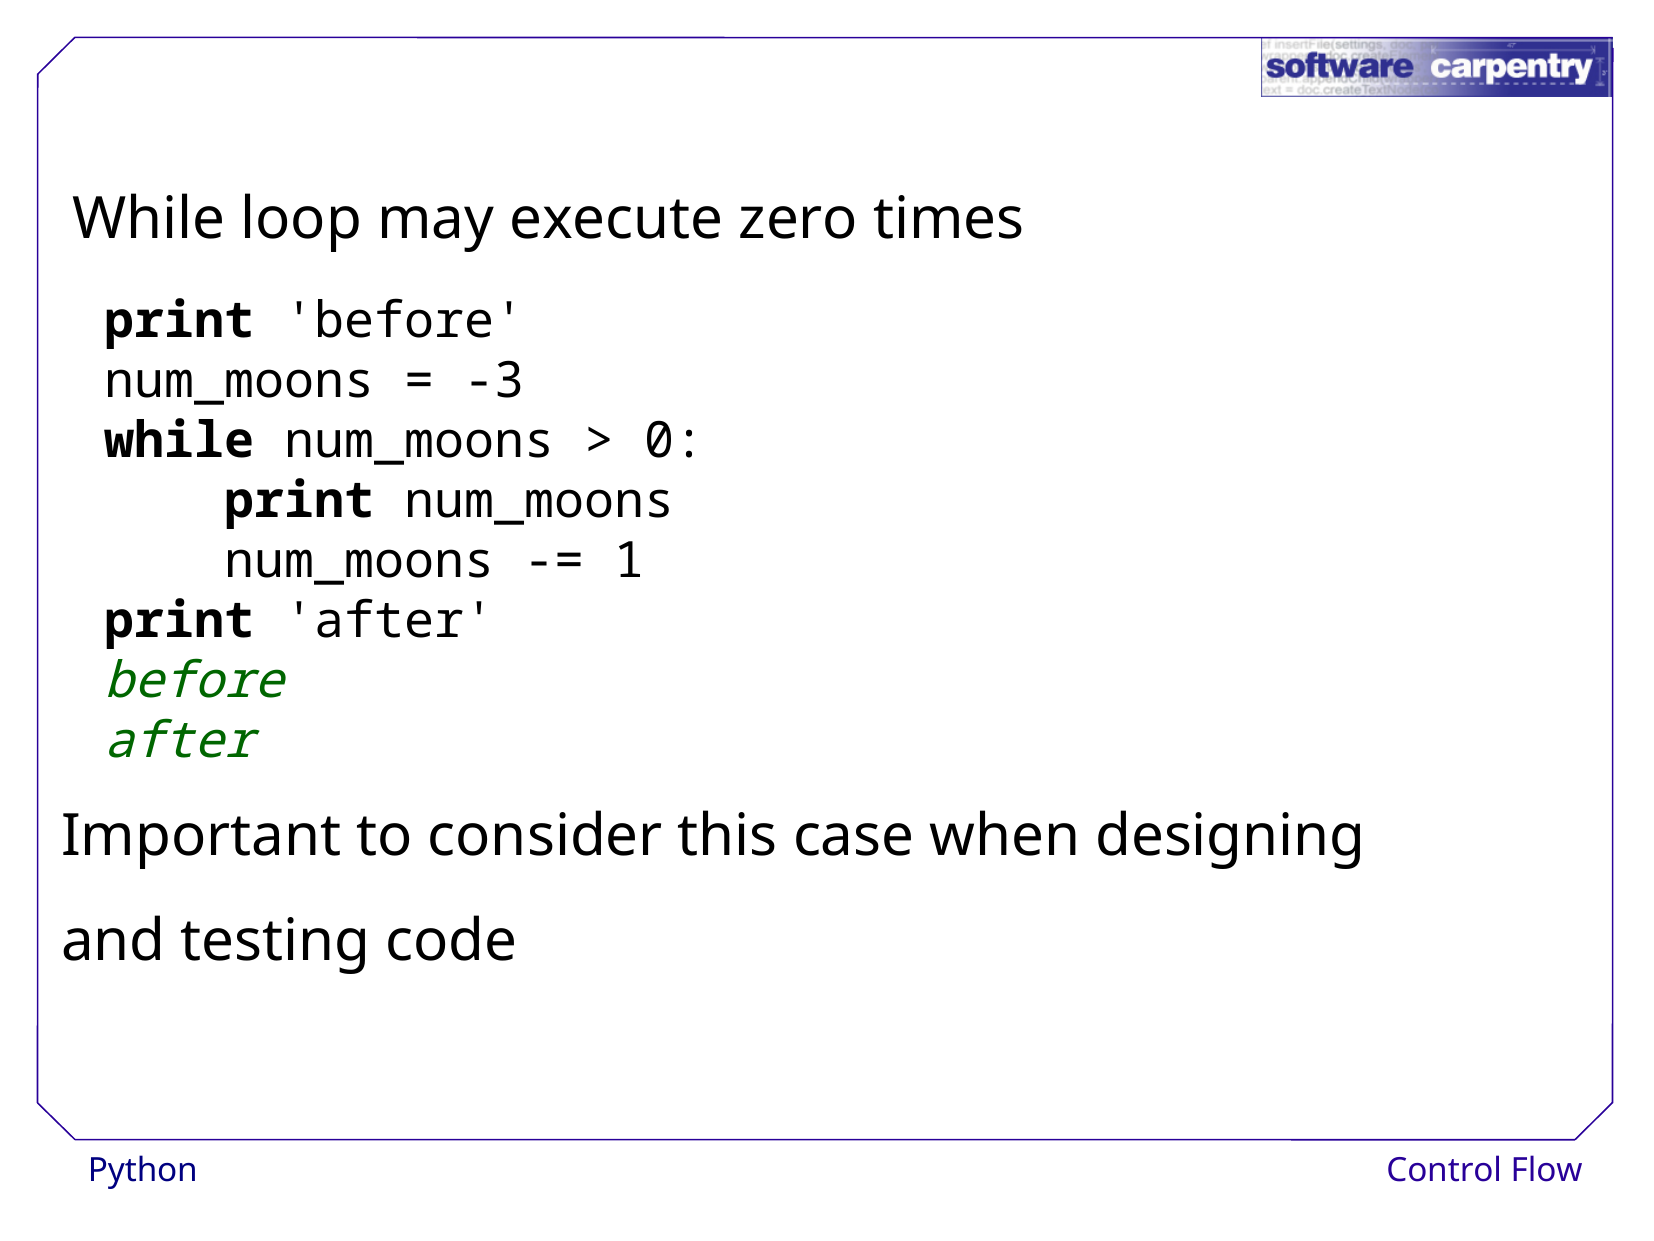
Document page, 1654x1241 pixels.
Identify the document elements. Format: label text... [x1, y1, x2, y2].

text_box Important to consider this case when designing and testing code [46, 754, 1531, 981]
picture [1261, 39, 1613, 97]
text_box While loop may execute zero times [57, 138, 1190, 259]
text_box print 'before' num_moons = -3 while num_moons > 0: print num_moons num_moons -= 1 print 'after' before after [89, 279, 1512, 754]
